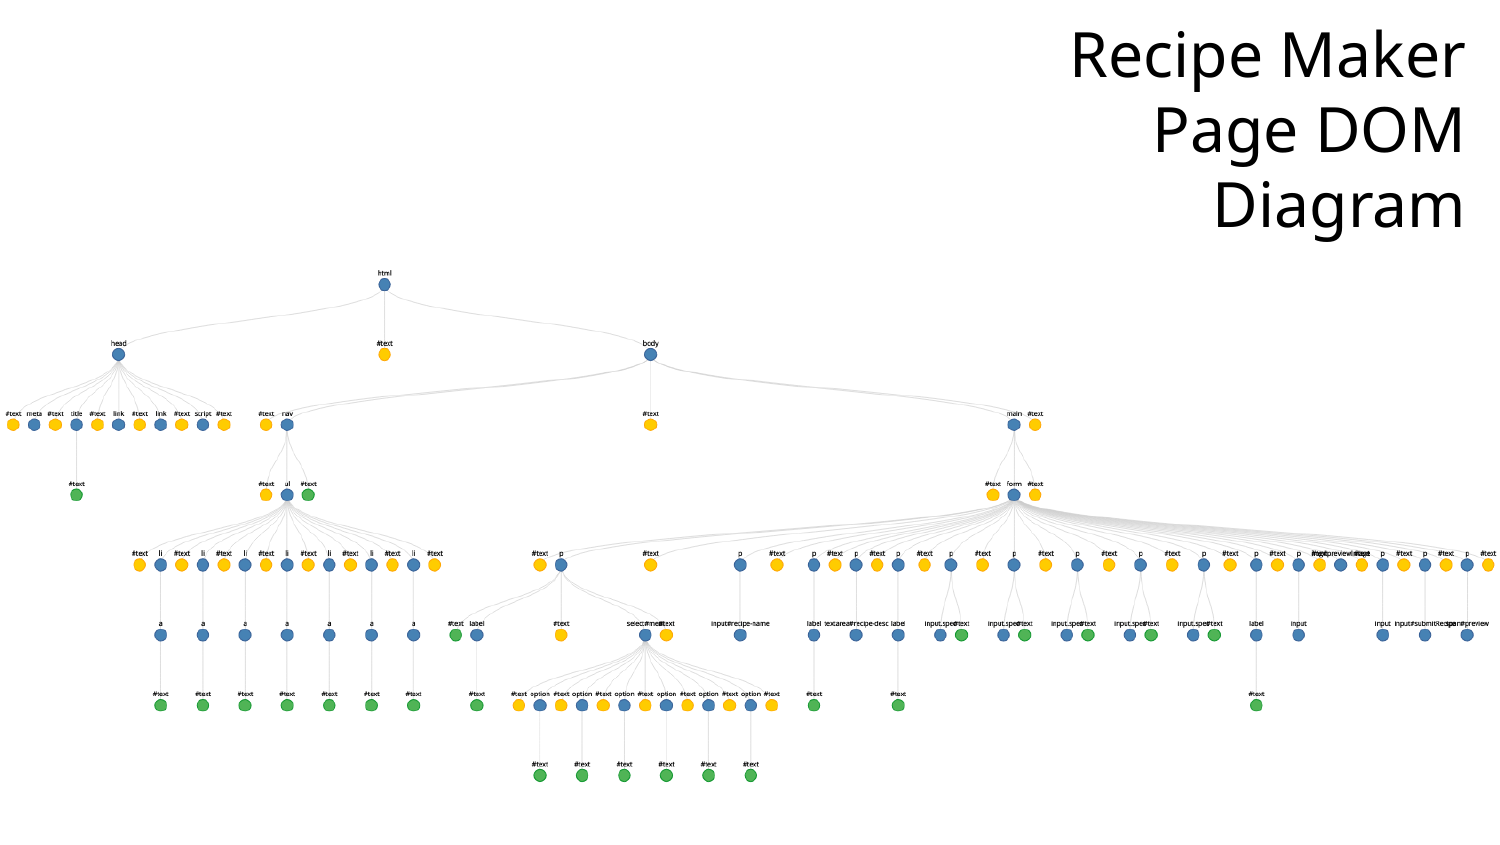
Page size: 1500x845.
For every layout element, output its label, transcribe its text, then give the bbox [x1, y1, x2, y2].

picture [0, 267, 1500, 791]
text_box Recipe Maker Page DOM Diagram [945, 0, 1482, 260]
